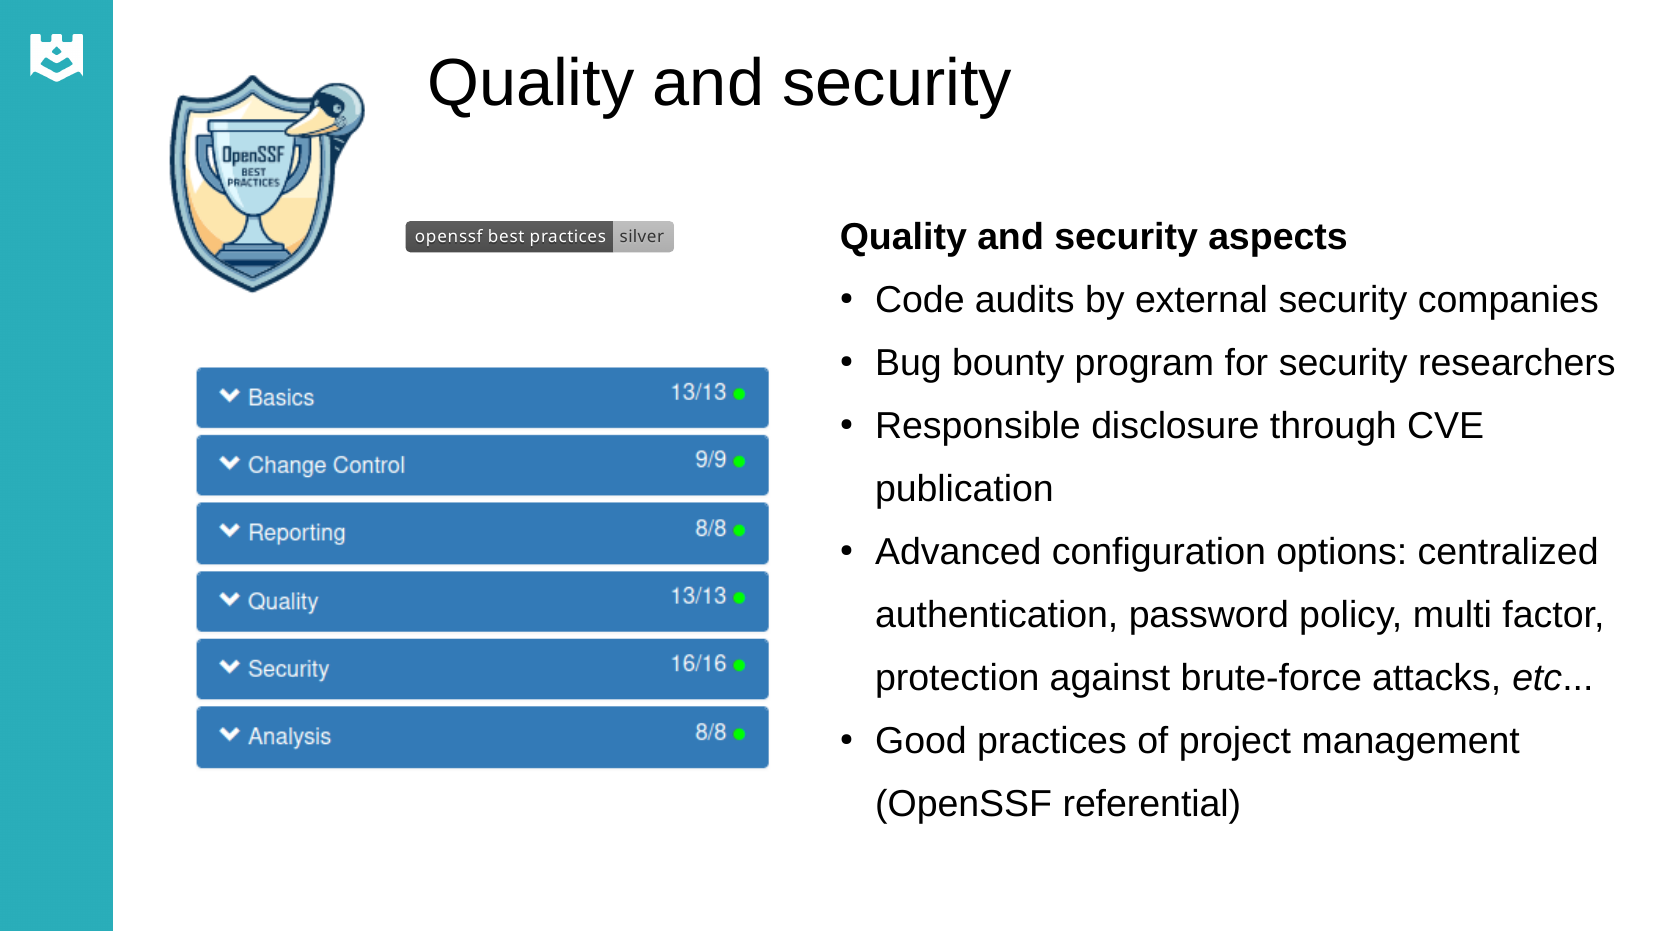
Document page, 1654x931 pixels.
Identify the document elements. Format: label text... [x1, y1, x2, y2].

text_box Quality and security aspects Code audits by external security companies Bug bounty program for security researchers Responsible disclosure through CVE publication Advanced configuration options: centralized authentication, password policy, multi factor, protection against brute-force attacks, etc... Good practices of project management (OpenSSF referential) [825, 187, 1654, 895]
picture [0, 0, 113, 931]
text_box Quality and security [412, 37, 1654, 188]
picture [187, 341, 783, 788]
picture [156, 74, 376, 294]
picture [404, 220, 676, 254]
